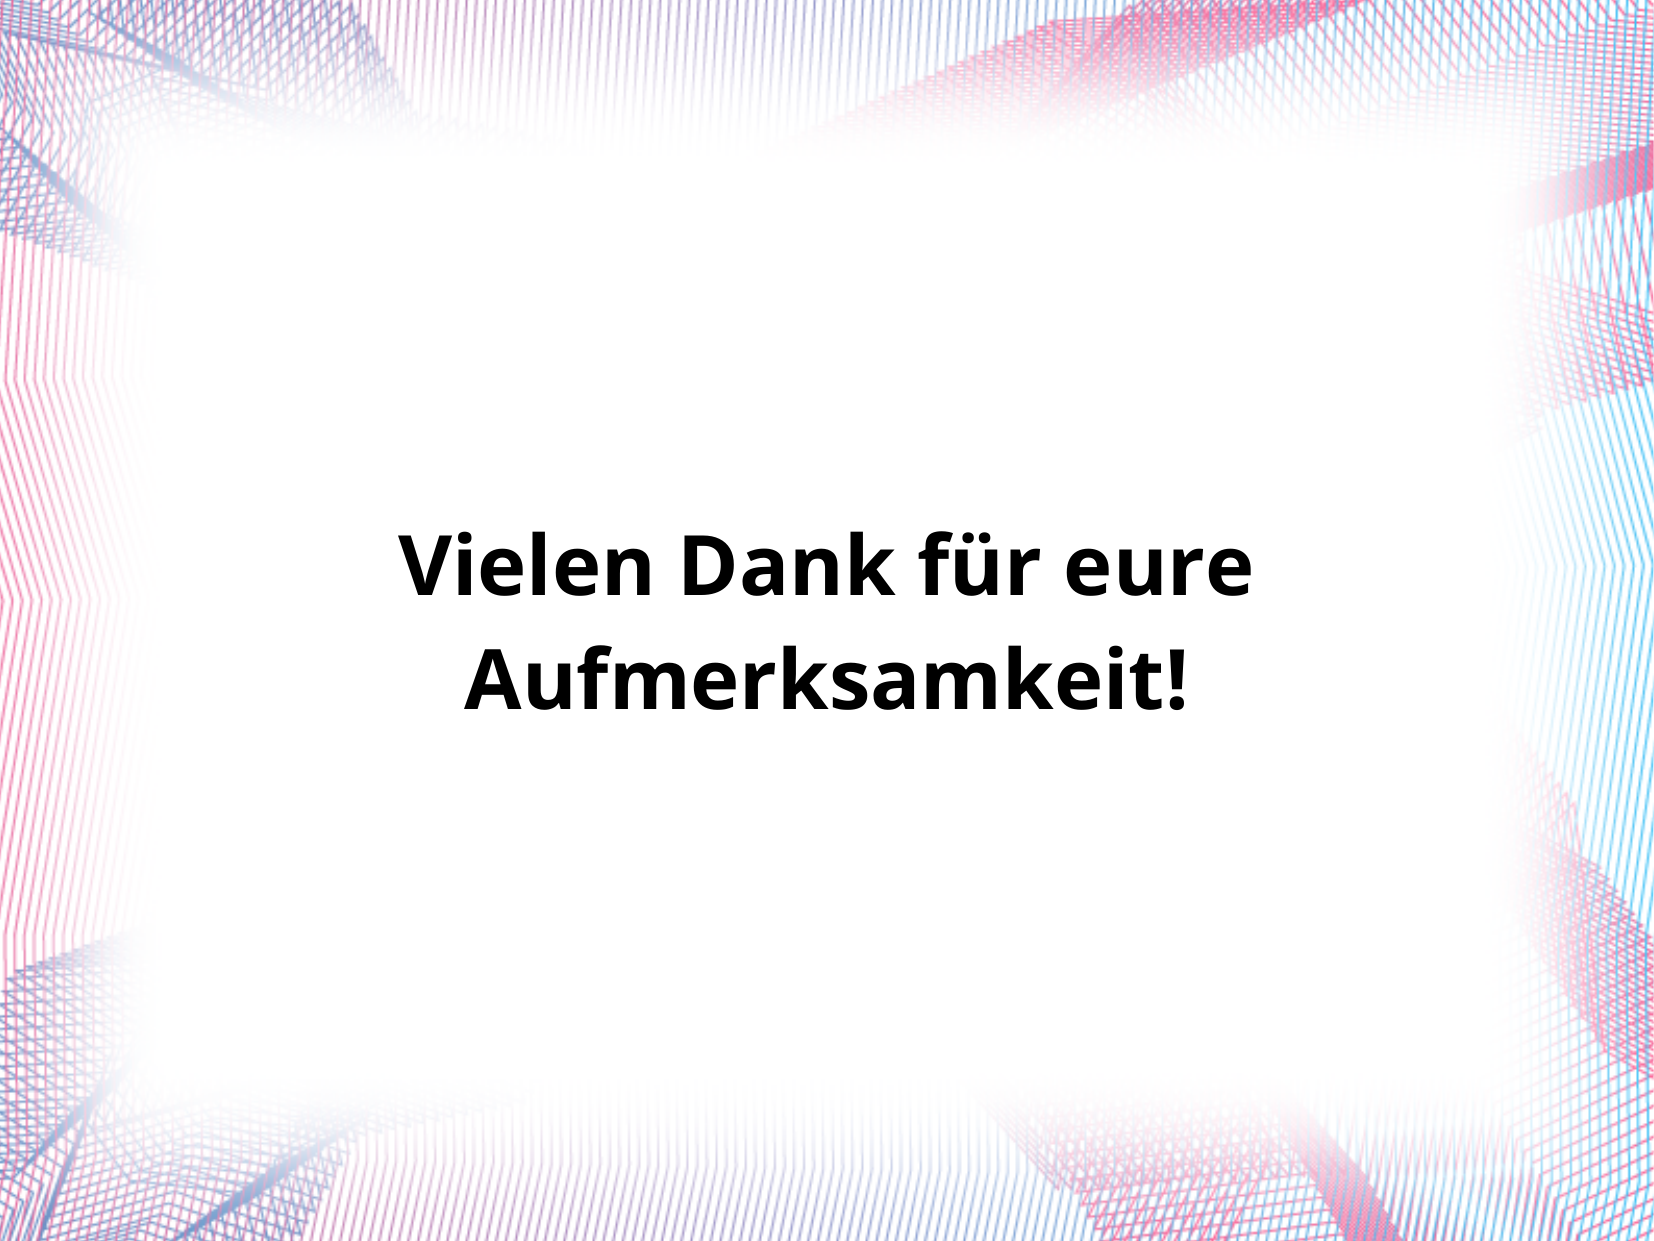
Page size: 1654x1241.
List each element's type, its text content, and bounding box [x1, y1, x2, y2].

title Vielen Dank für eure Aufmerksamkeit! [29, 29, 1625, 1211]
picture [0, 0, 1654, 1241]
